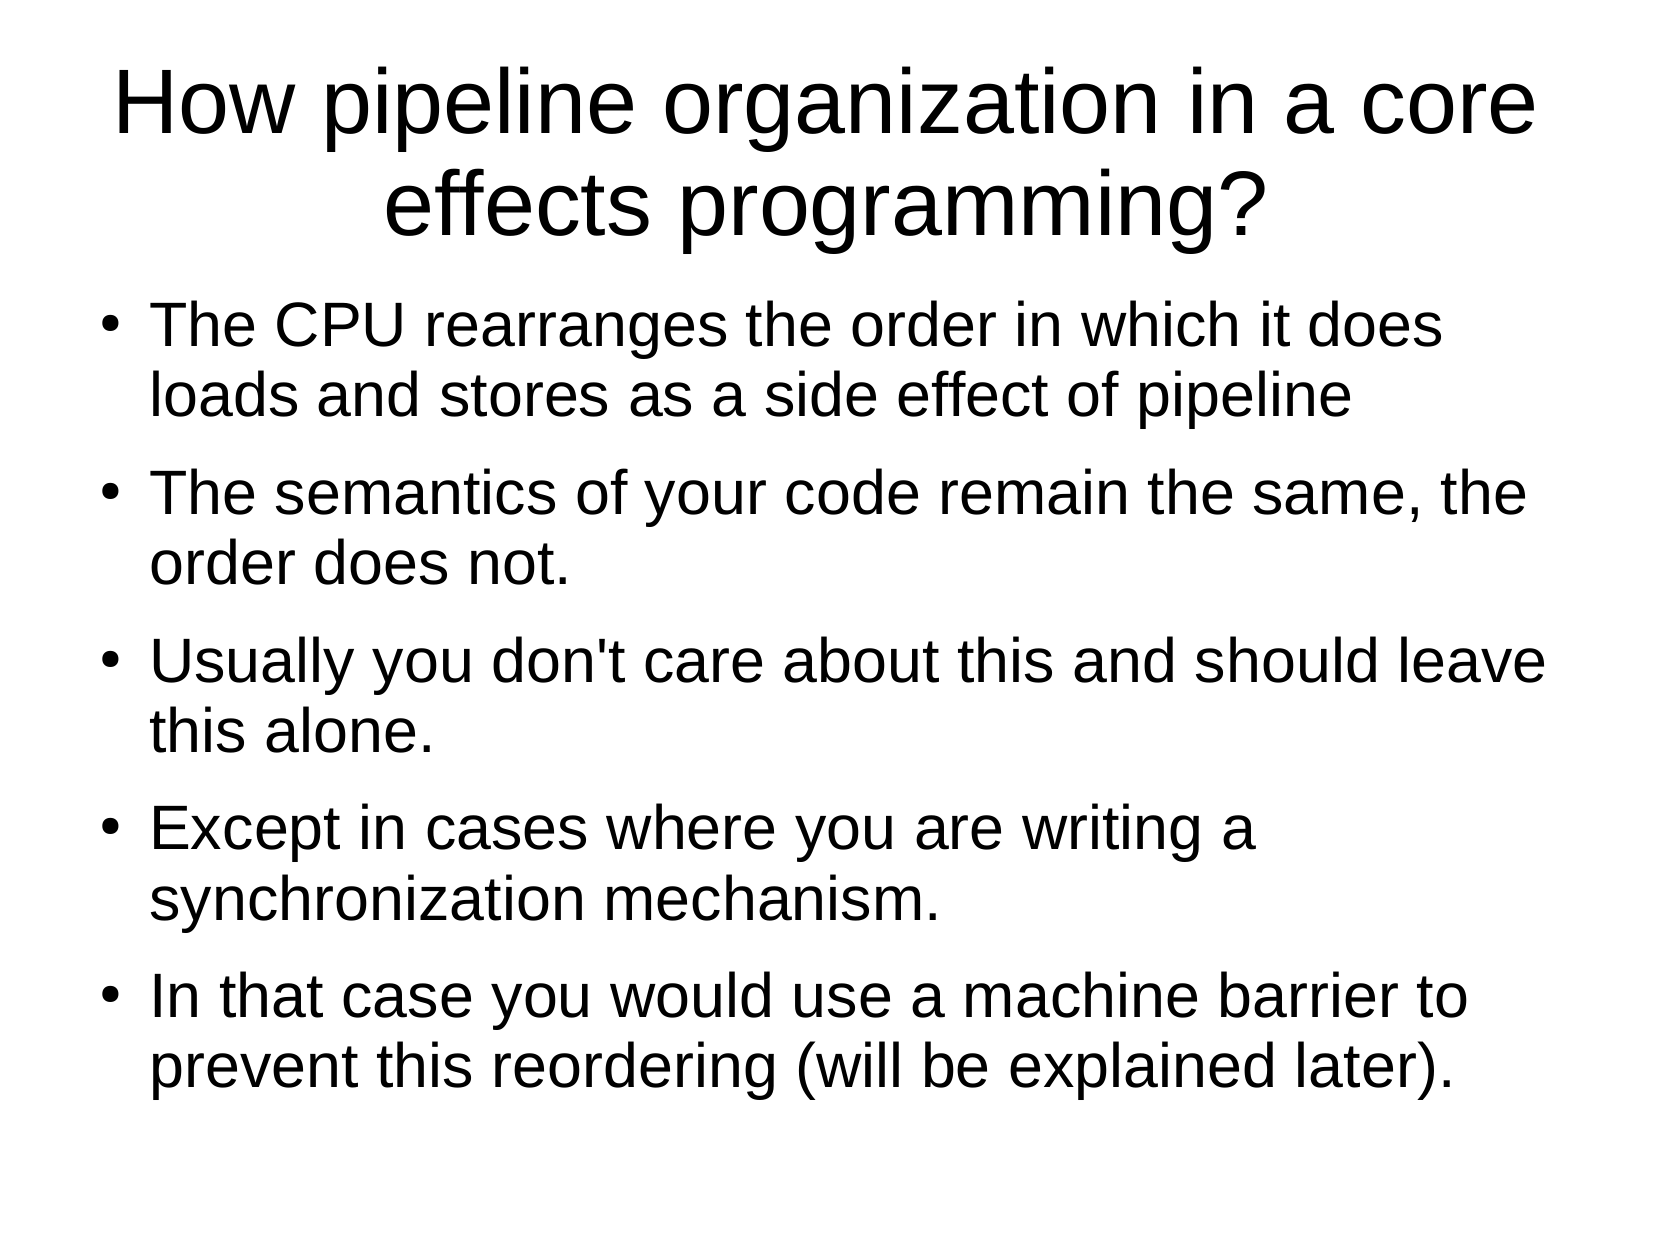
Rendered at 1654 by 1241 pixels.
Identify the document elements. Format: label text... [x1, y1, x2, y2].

title How pipeline organization in a core effects programming? [82, 49, 1571, 257]
list The CPU rearranges the order in which it does loads and stores as a side effect of pipeline The semantics of your code remain the same, the order does not. Usually you don't care about this and should leave this alone. Except in cases where you are writing a synchronization mechanism. In that case you would use a machine barrier to prevent this reordering (will be explained later). [82, 290, 1571, 1109]
